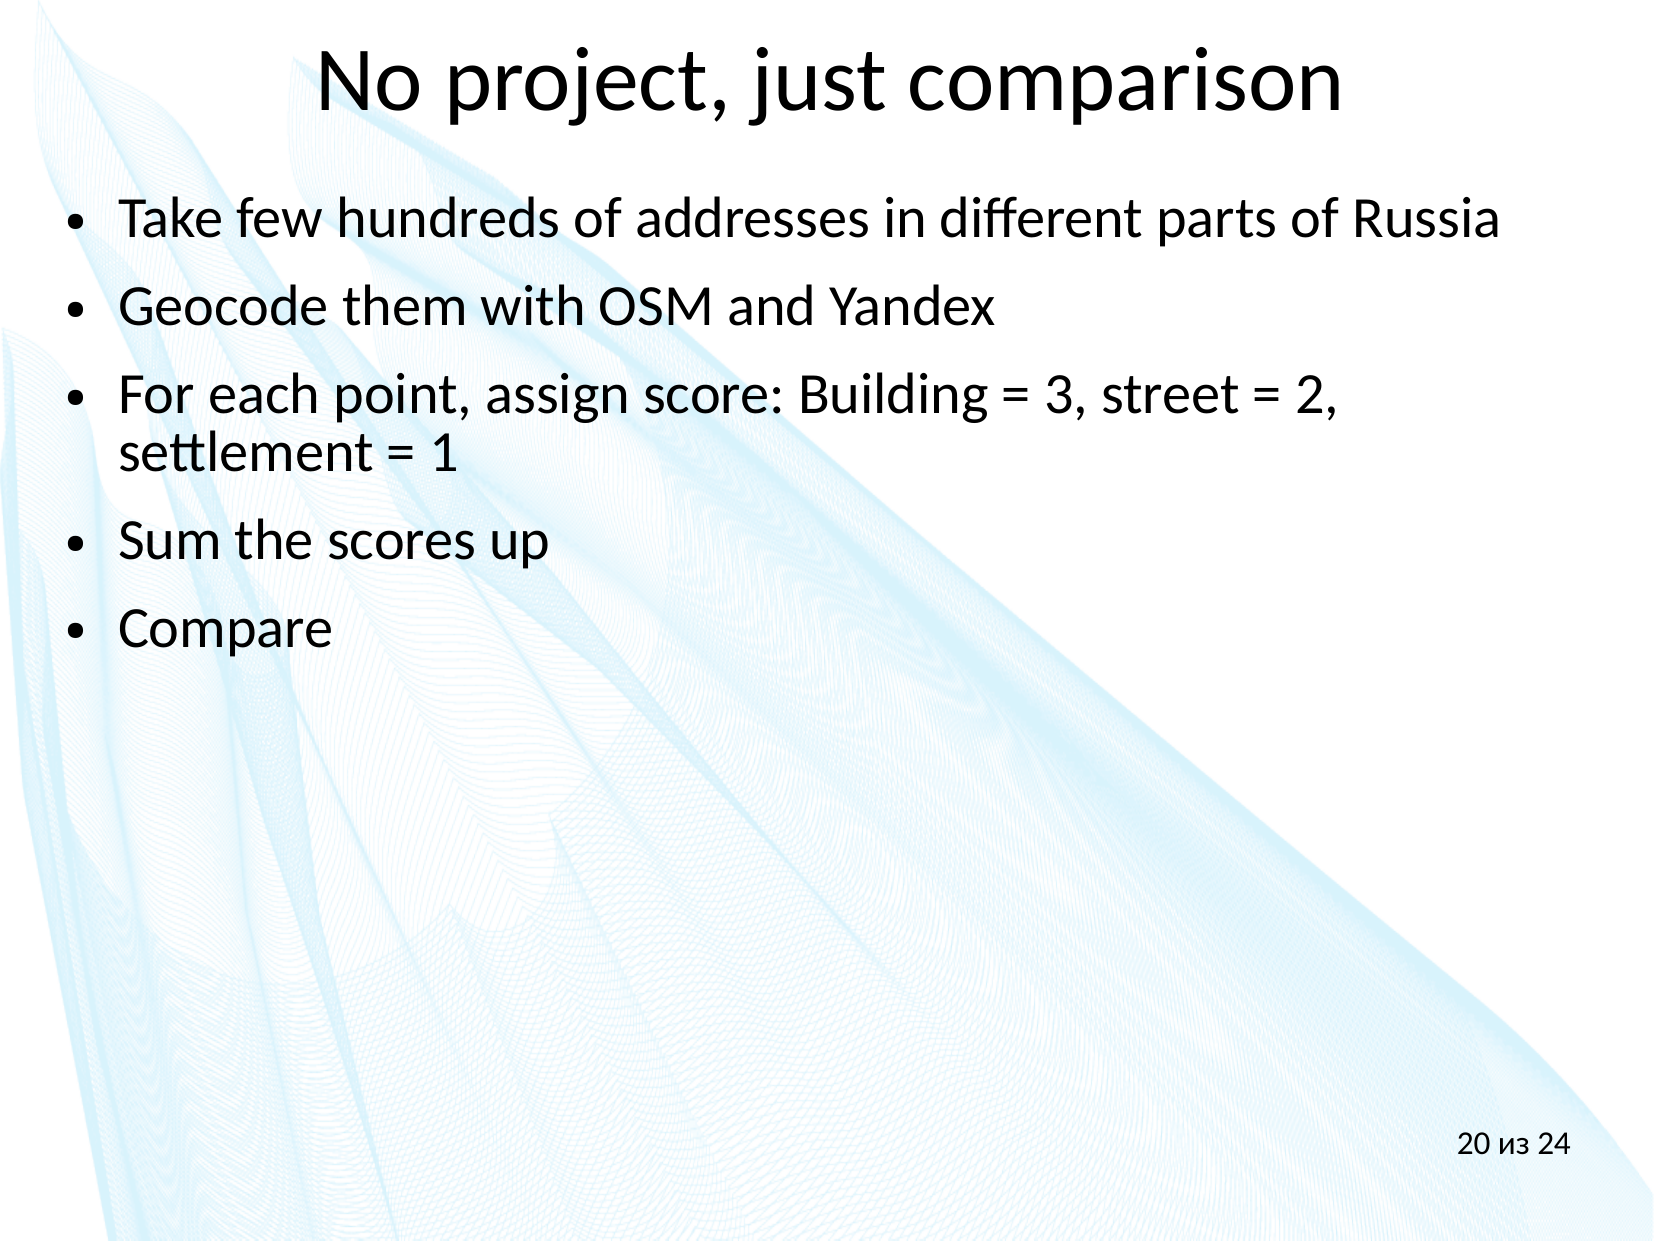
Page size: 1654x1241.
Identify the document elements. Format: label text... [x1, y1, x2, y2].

title No project, just comparison [0, 0, 1648, 192]
picture [0, 0, 1654, 1241]
list Take few hundreds of addresses in different parts of Russia Geocode them with OSM and Yandex For each point, assign score: Building = 3, street = 2, settlement = 1 Sum the scores up Compare [47, 106, 1536, 875]
